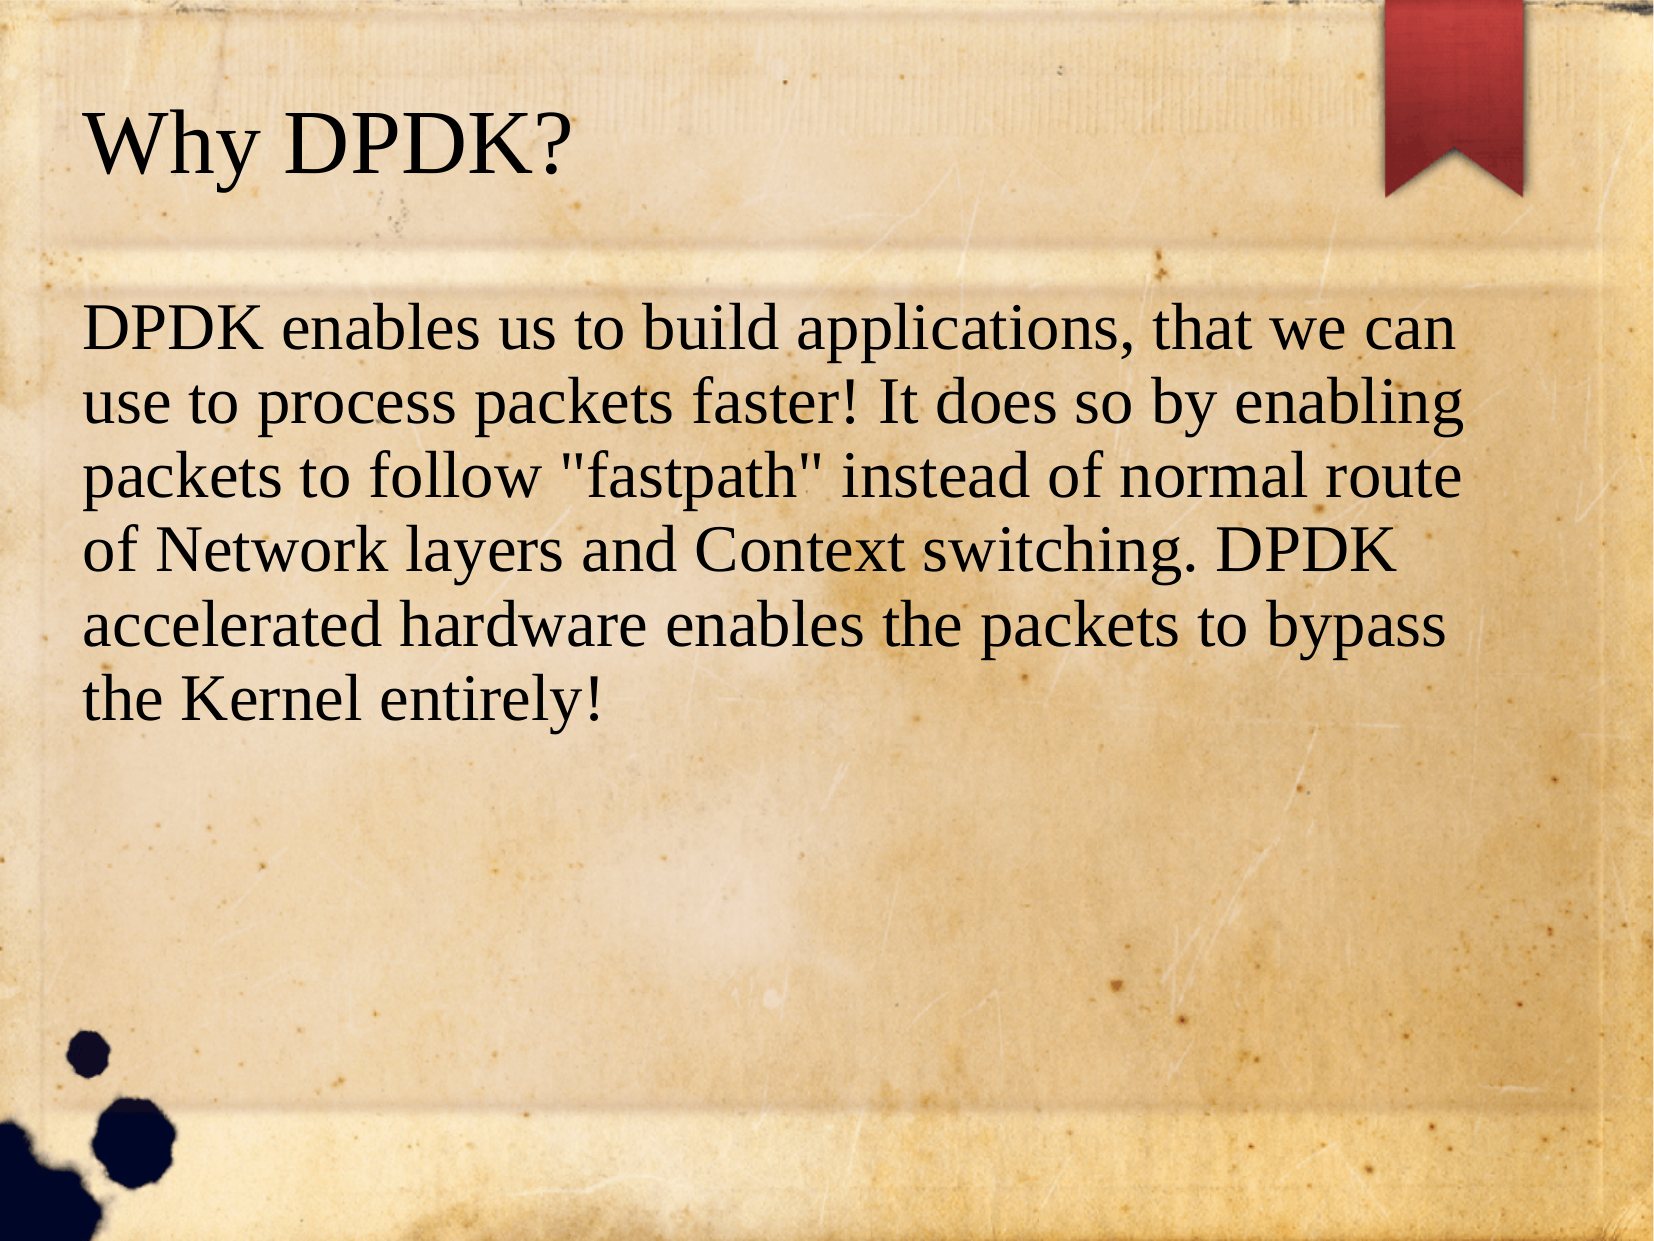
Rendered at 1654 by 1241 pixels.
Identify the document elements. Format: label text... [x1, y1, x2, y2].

title Why DPDK? [82, 49, 1347, 237]
picture [0, 0, 1654, 1241]
list DPDK enables us to build applications, that we can use to process packets faster! It does so by enabling packets to follow "fastpath" instead of normal route of Network layers and Context switching. DPDK accelerated hardware enables the packets to bypass the Kernel entirely! [82, 290, 1538, 1010]
